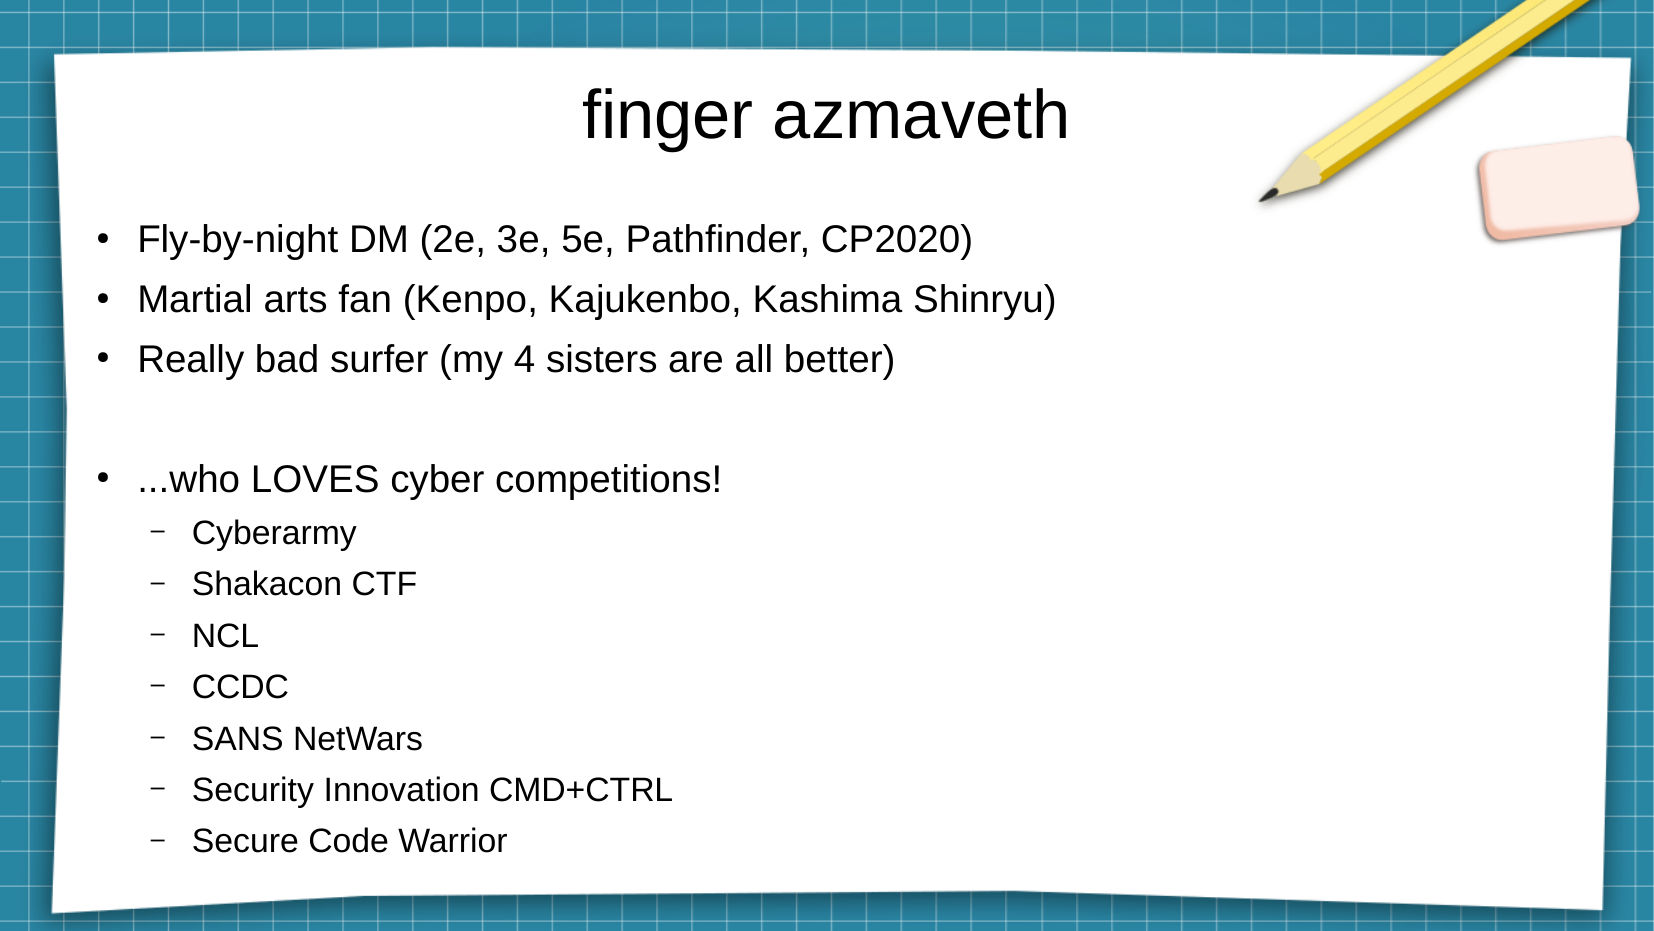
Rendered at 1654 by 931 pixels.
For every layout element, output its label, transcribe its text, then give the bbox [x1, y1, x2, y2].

title finger azmaveth [82, 37, 1571, 193]
list Fly-by-night DM (2e, 3e, 5e, Pathfinder, CP2020) Martial arts fan (Kenpo, Kajukenbo, Kashima Shinryu) Really bad surfer (my 4 sisters are all better) ...who LOVES cyber competitions! Cyberarmy Shakacon CTF NCL CCDC SANS NetWars Security Innovation CMD+CTRL Secure Code Warrior [82, 217, 1571, 863]
picture [0, 0, 1654, 931]
